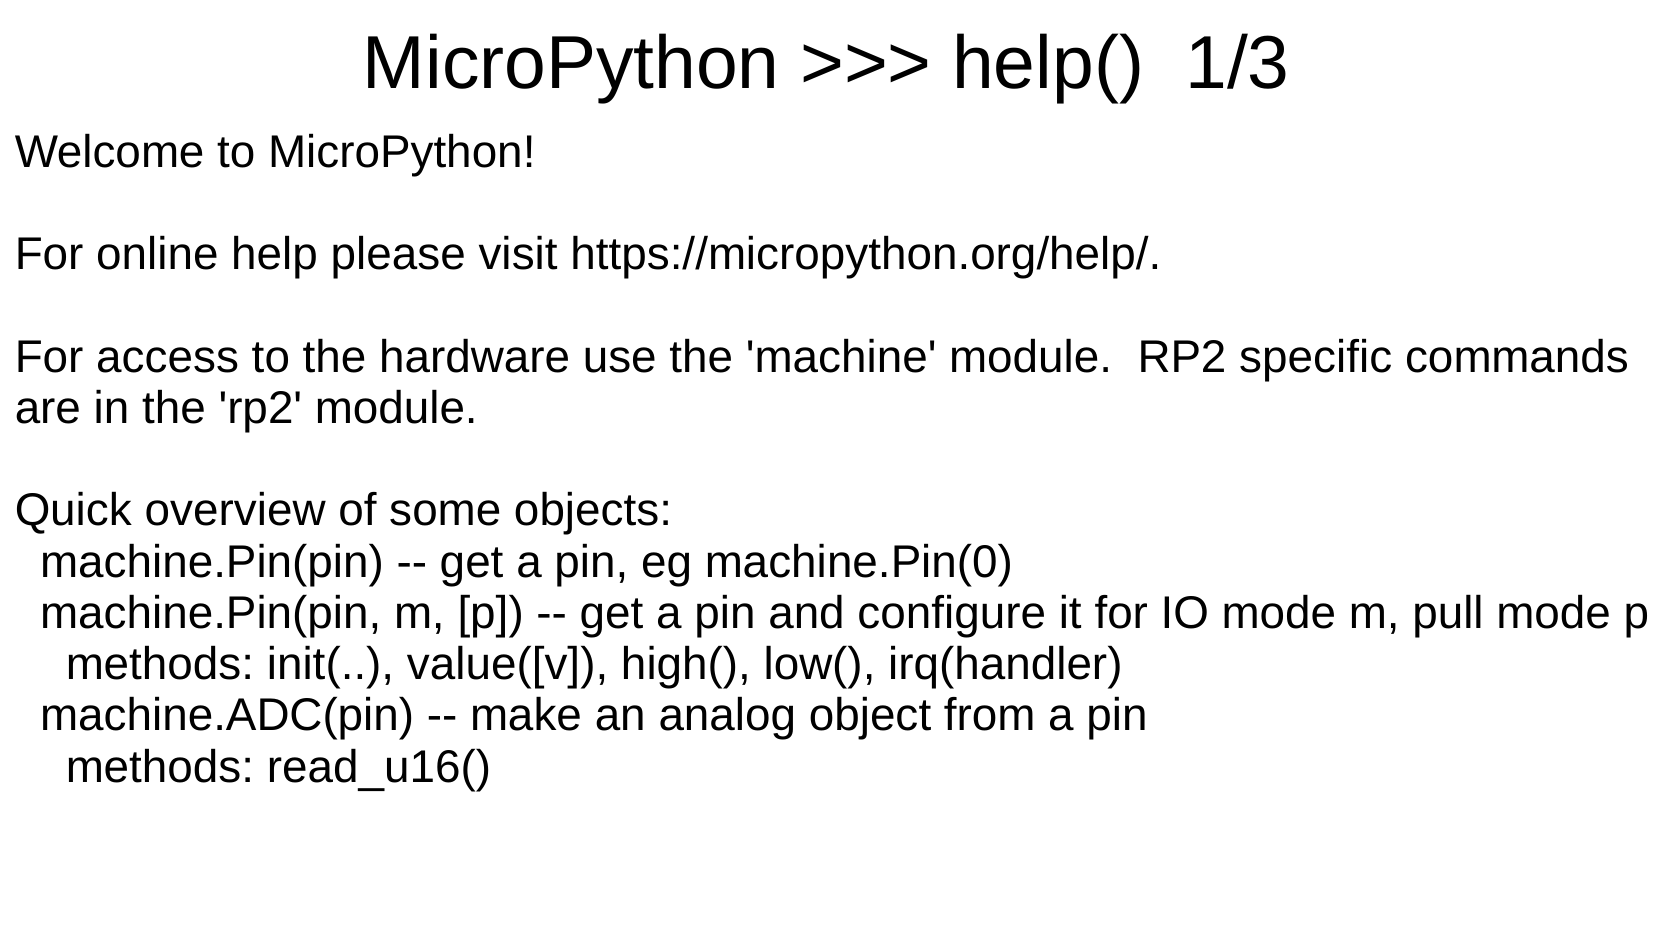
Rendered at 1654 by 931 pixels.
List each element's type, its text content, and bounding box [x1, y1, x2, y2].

text_box Welcome to MicroPython! For online help please visit https://micropython.org/help/. For access to the hardware use the 'machine' module. RP2 specific commands are in the 'rp2' module. Quick overview of some objects: machine.Pin(pin) -- get a pin, eg machine.Pin(0) machine.Pin(pin, m, [p]) -- get a pin and configure it for IO mode m, pull mode p methods: init(..), value([v]), high(), low(), irq(handler) machine.ADC(pin) -- make an analog object from a pin methods: read_u16() [0, 118, 1654, 931]
title MicroPython >>> help() 1/3 [82, 20, 1571, 105]
